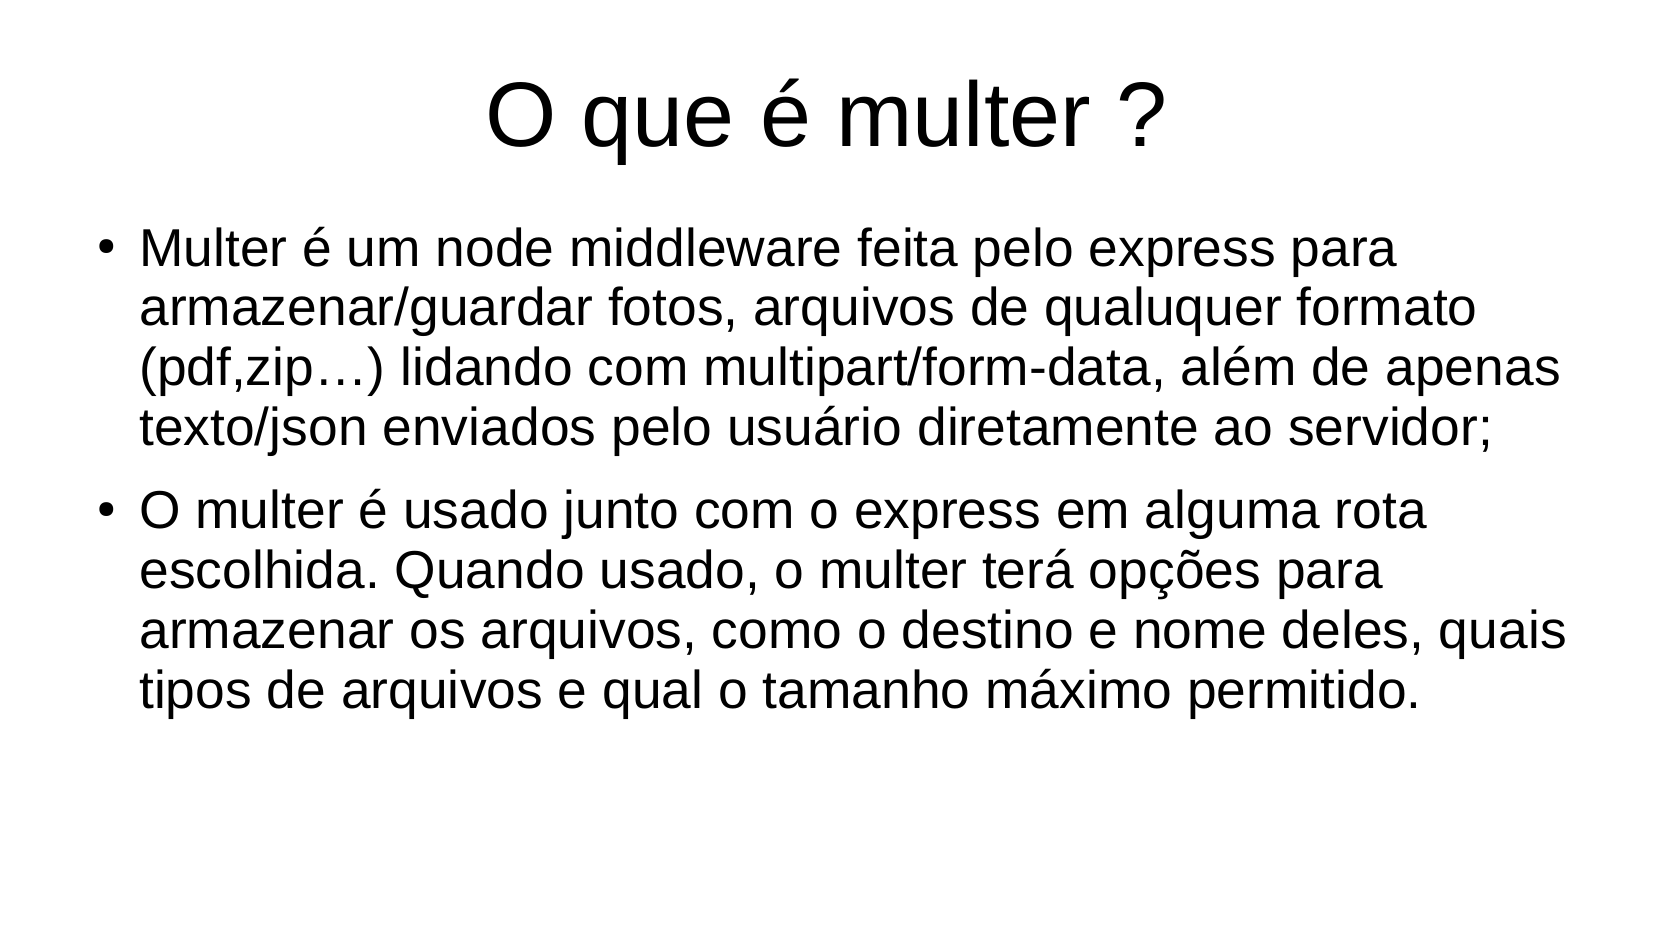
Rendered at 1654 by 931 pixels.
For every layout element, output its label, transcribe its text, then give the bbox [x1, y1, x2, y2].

list Multer é um node middleware feita pelo express para armazenar/guardar fotos, arquivos de qualuquer formato (pdf,zip…) lidando com multipart/form-data, além de apenas texto/json enviados pelo usuário diretamente ao servidor; O multer é usado junto com o express em alguma rota escolhida. Quando usado, o multer terá opções para armazenar os arquivos, como o destino e nome deles, quais tipos de arquivos e qual o tamanho máximo permitido. [82, 217, 1571, 758]
title O que é multer ? [82, 37, 1571, 193]
